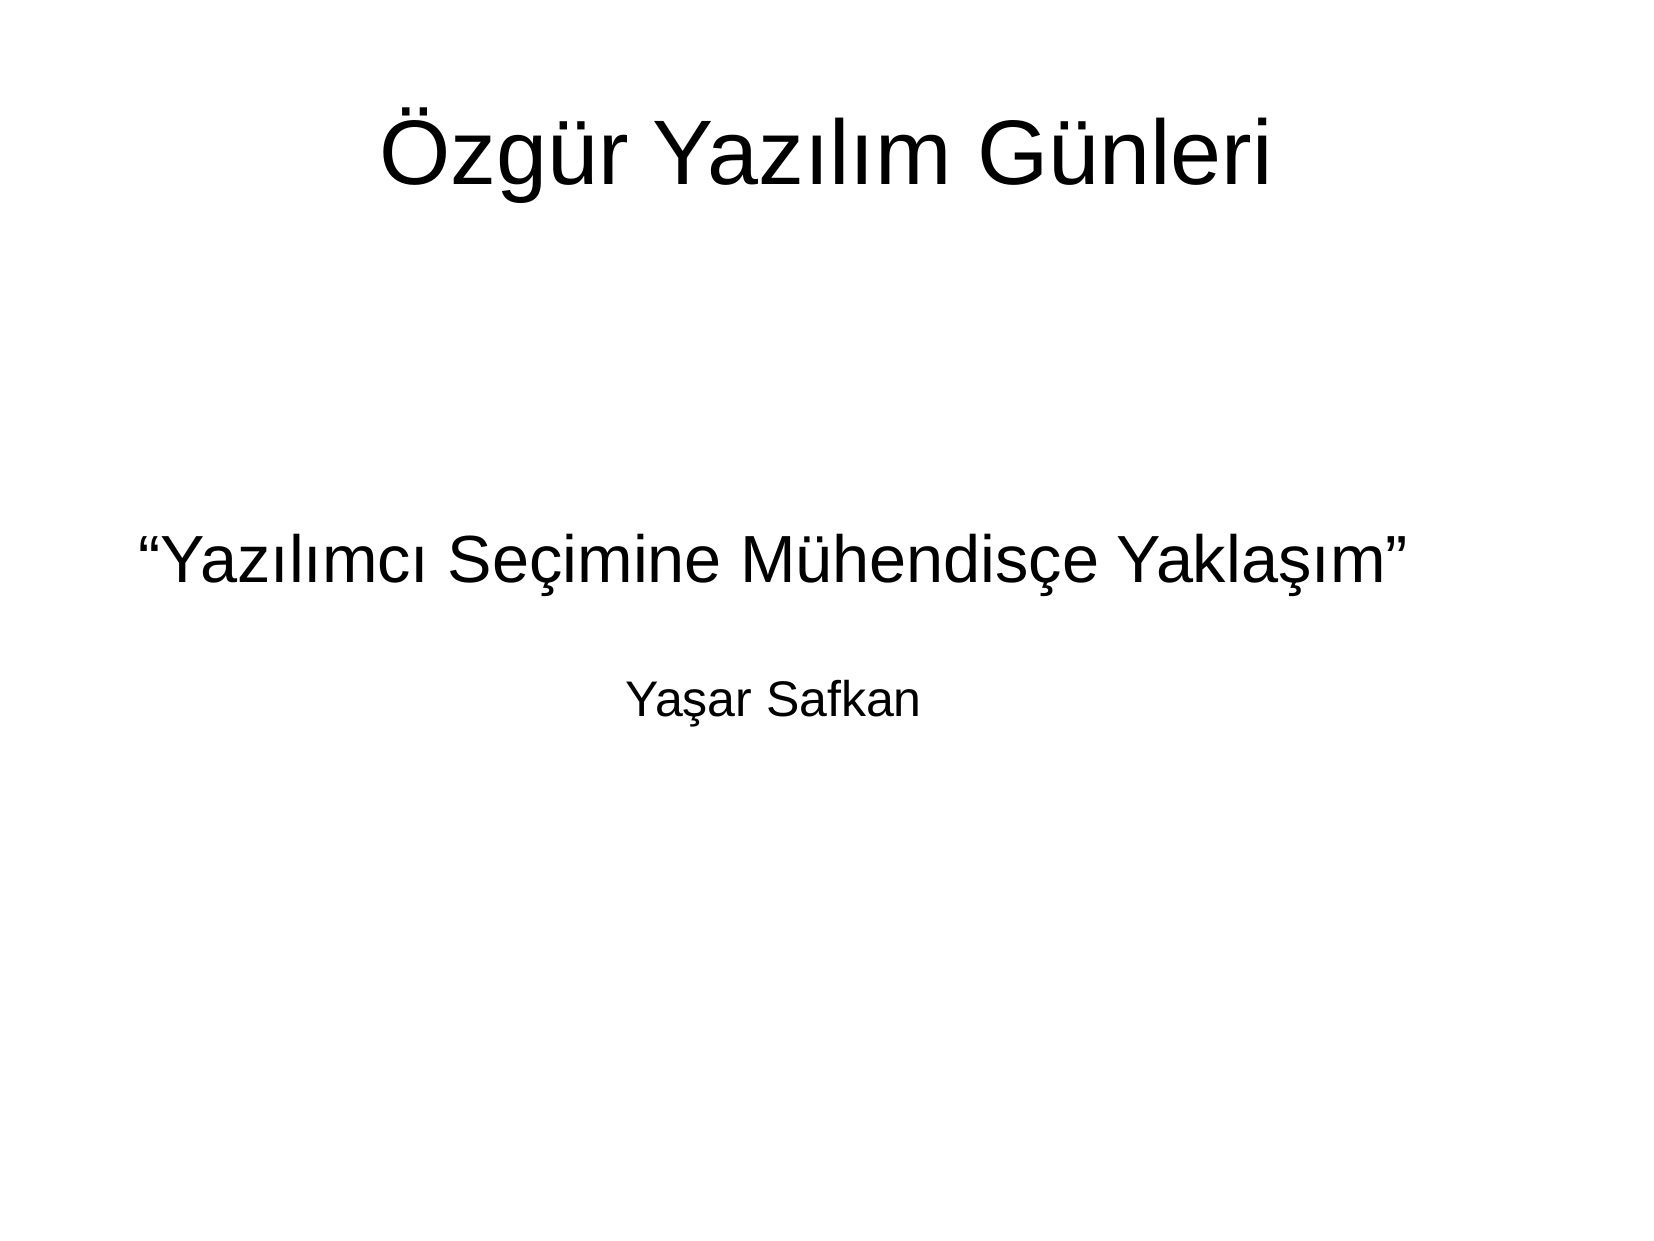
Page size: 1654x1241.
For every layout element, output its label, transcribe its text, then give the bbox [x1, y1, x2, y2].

subtitle “Yazılımcı Seçimine Mühendisçe Yaklaşım” Yaşar Safkan [29, 215, 1518, 1034]
title Özgür Yazılım Günleri [82, 49, 1571, 257]
